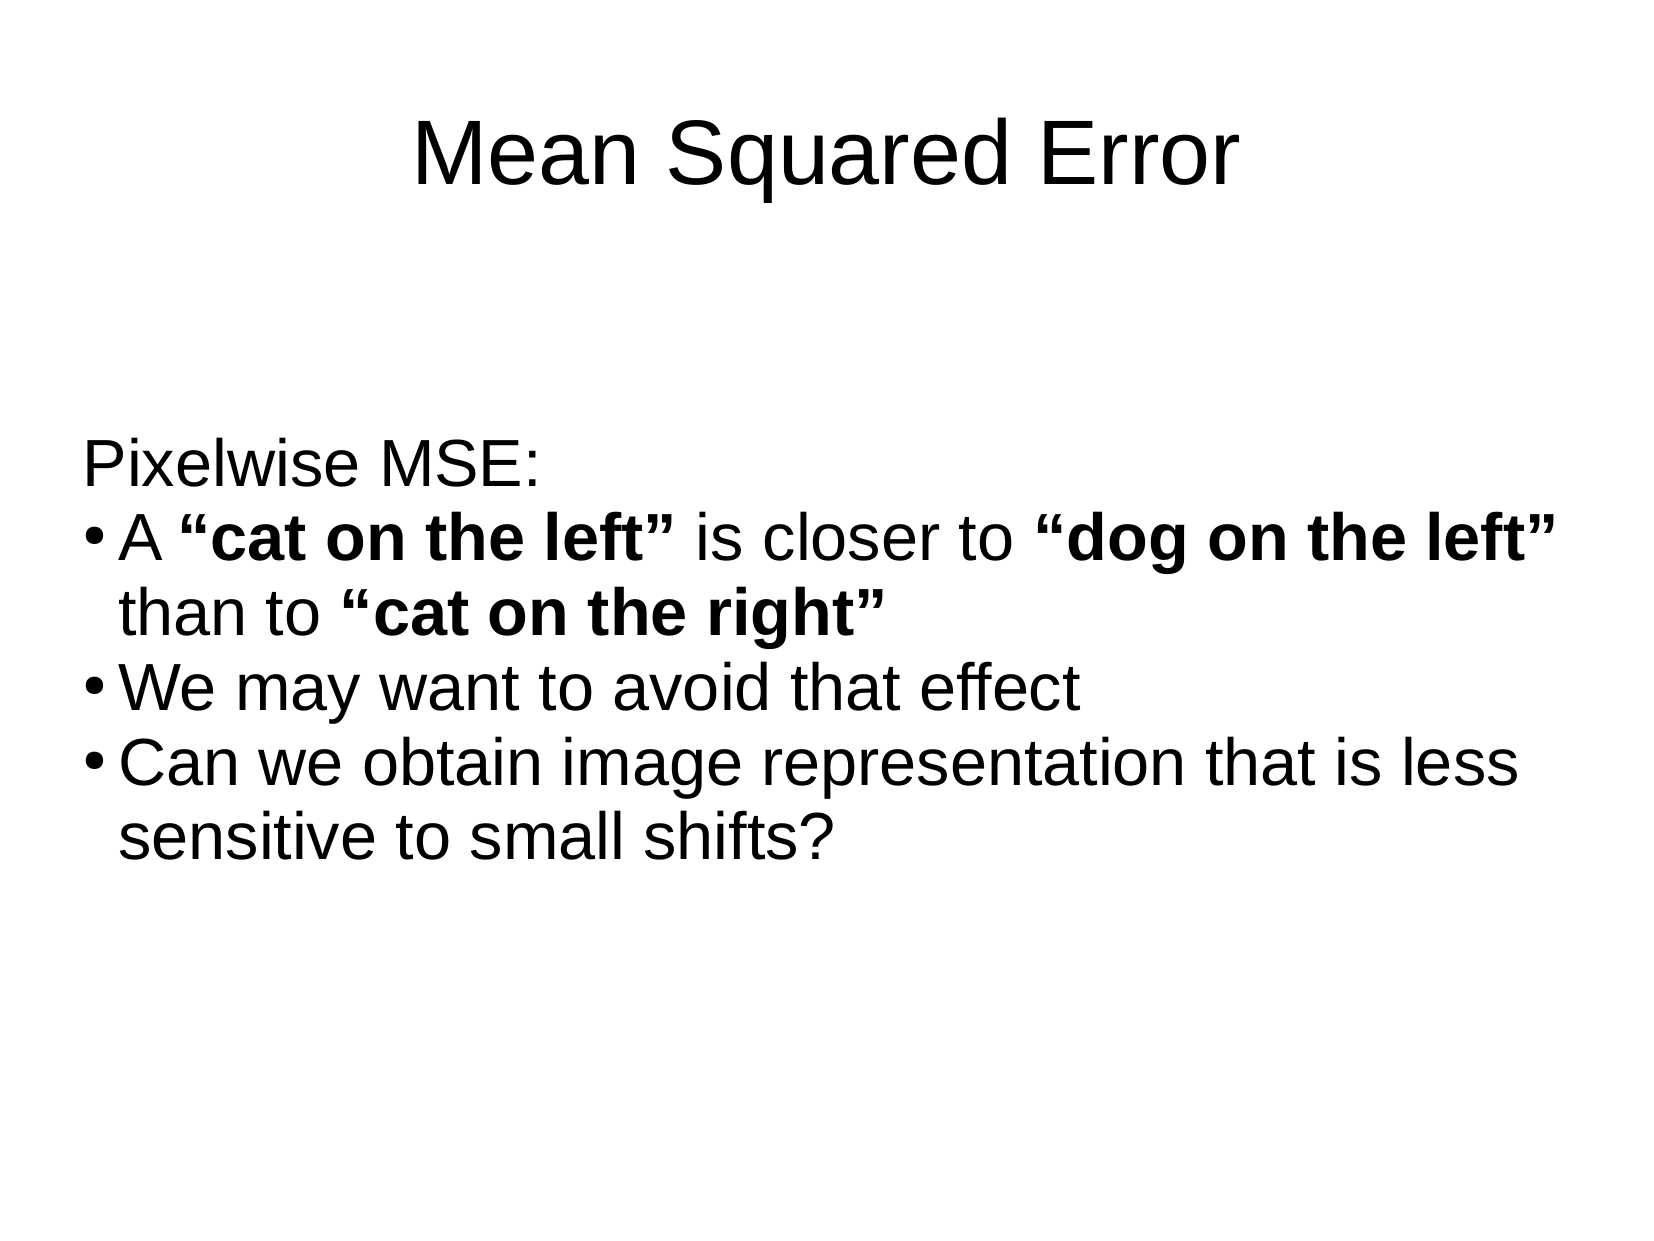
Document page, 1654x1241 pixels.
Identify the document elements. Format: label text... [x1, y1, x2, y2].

subtitle Pixelwise MSE: A “cat on the left” is closer to “dog on the left” than to “cat on the right” We may want to avoid that effect Can we obtain image representation that is less sensitive to small shifts? [82, 290, 1571, 1010]
title Mean Squared Error [82, 49, 1571, 257]
